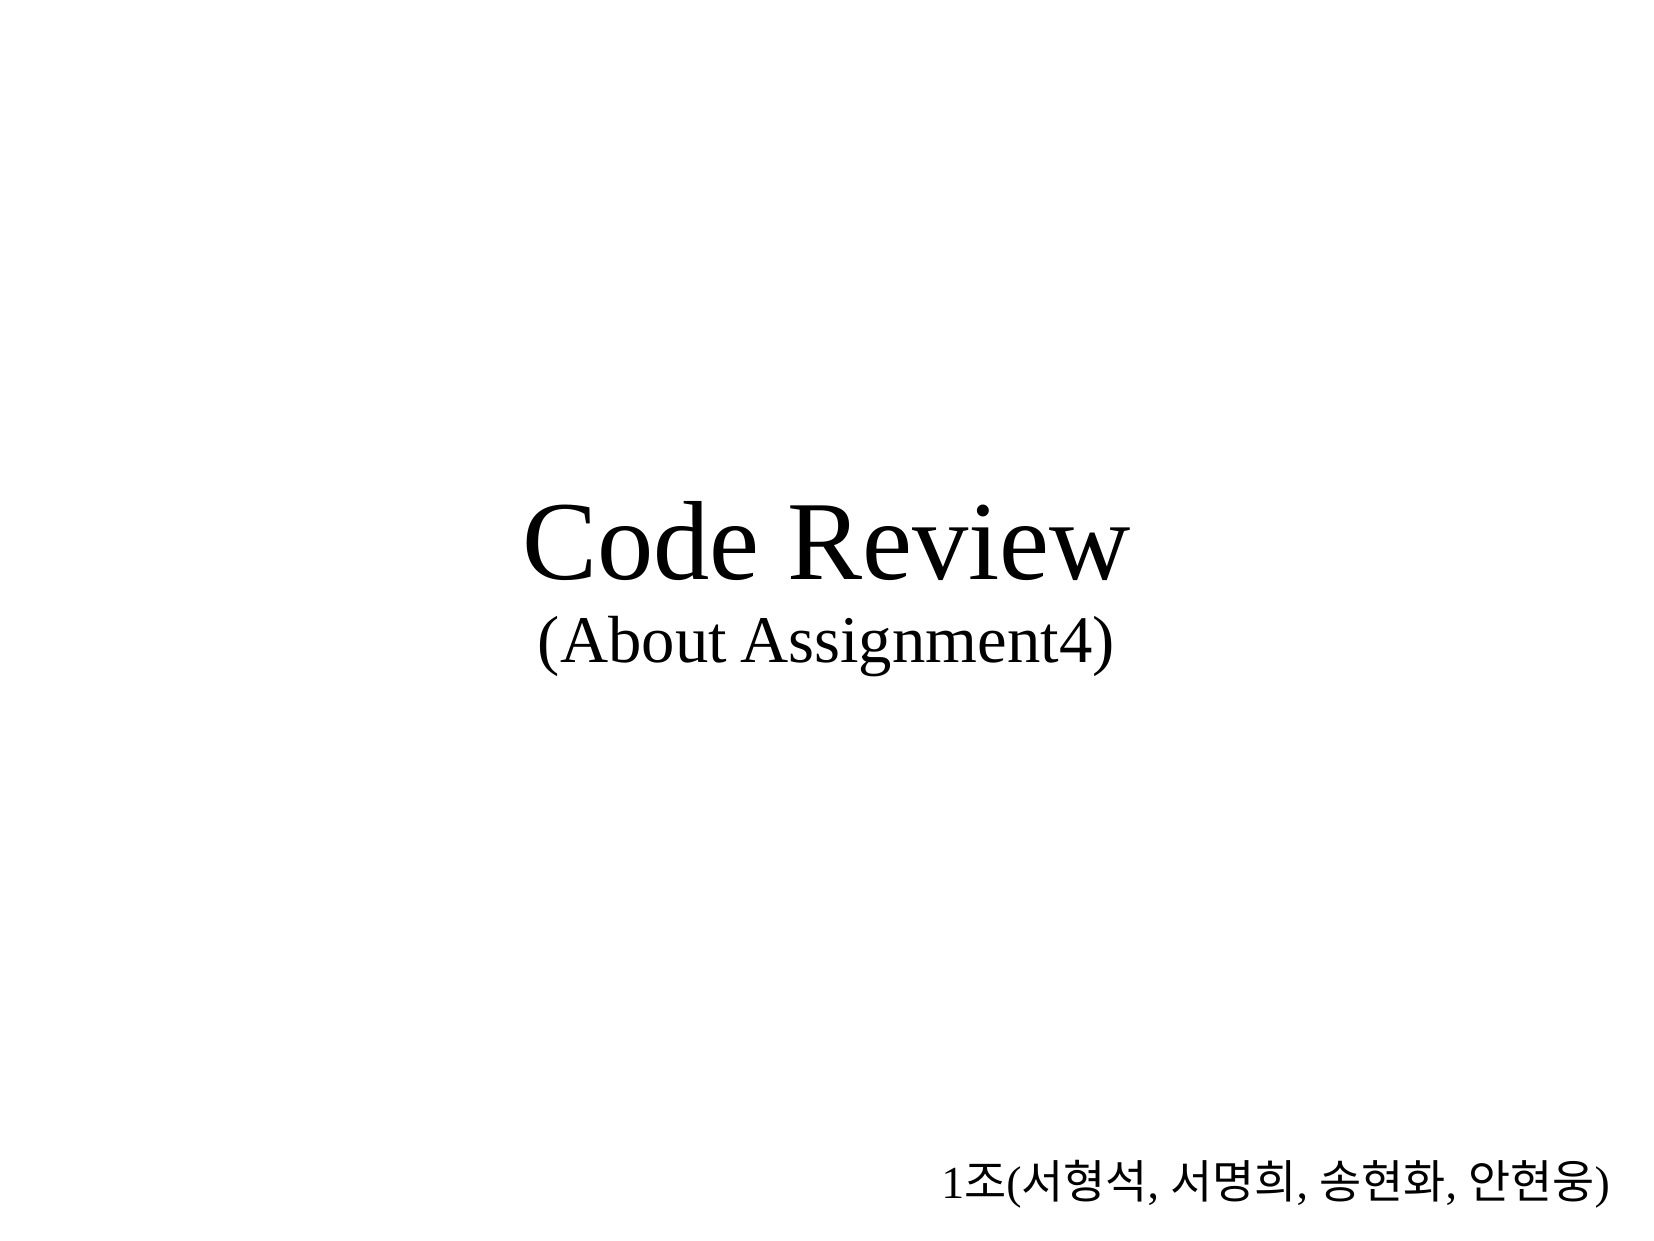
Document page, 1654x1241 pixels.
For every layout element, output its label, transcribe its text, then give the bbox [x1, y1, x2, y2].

title 1조(서형석, 서명희, 송현화, 안현웅) [531, 1074, 1654, 1241]
title Code Review (About Assignment4) [82, 474, 1571, 682]
